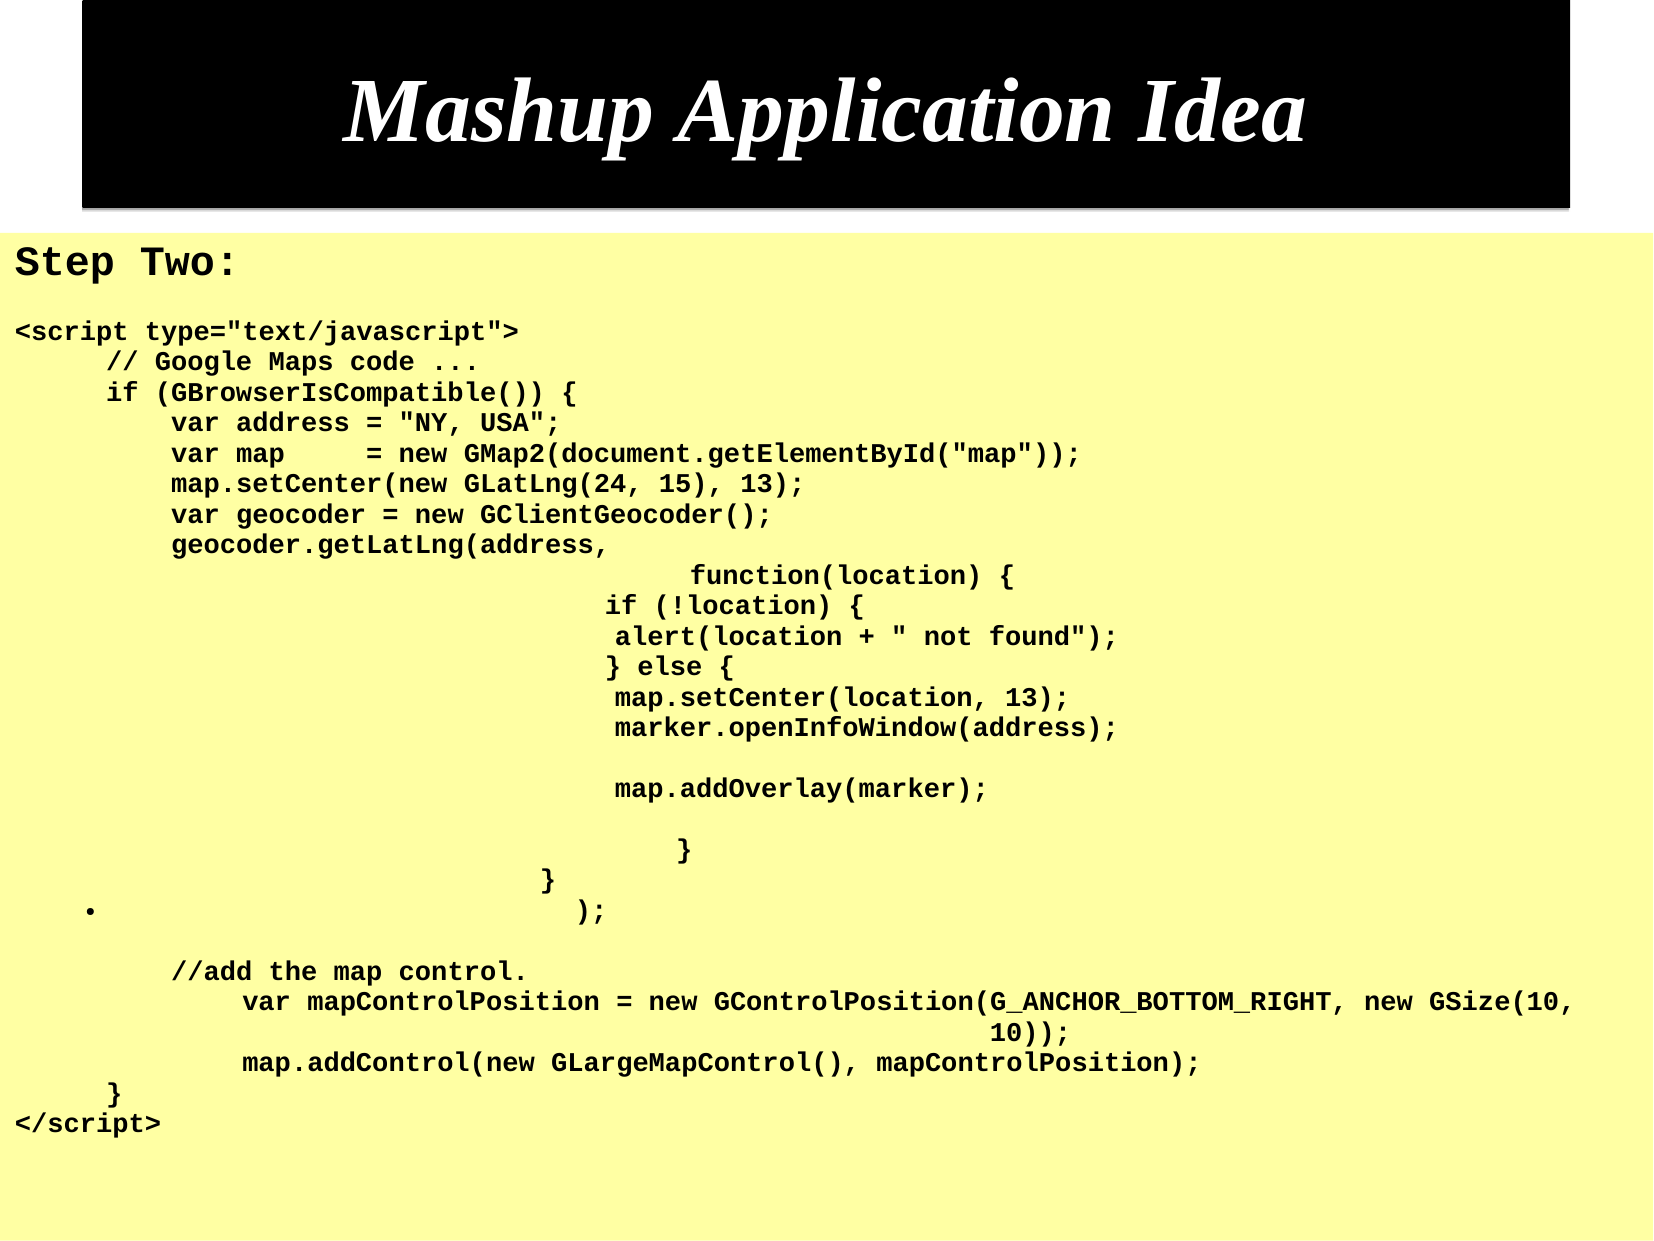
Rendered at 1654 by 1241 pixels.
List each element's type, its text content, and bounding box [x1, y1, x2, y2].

text_box Step Two: <script type="text/javascript"> // Google Maps code ... if (GBrowserIsCompatible()) { var address = "NY, USA"; var map = new GMap2(document.getElementById("map")); map.setCenter(new GLatLng(24, 15), 13); var geocoder = new GClientGeocoder(); geocoder.getLatLng(address, function(location) { if (!location) { alert(location + " not found"); } else { map.setCenter(location, 13); marker.openInfoWindow(address); map.addOverlay(marker); } } ); //add the map control. var mapControlPosition = new GControlPosition(G_ANCHOR_BOTTOM_RIGHT, new GSize(10, 10)); map.addControl(new GLargeMapControl(), mapControlPosition); } </script> [0, 232, 1654, 1241]
title Mashup Application Idea [82, 0, 1571, 208]
